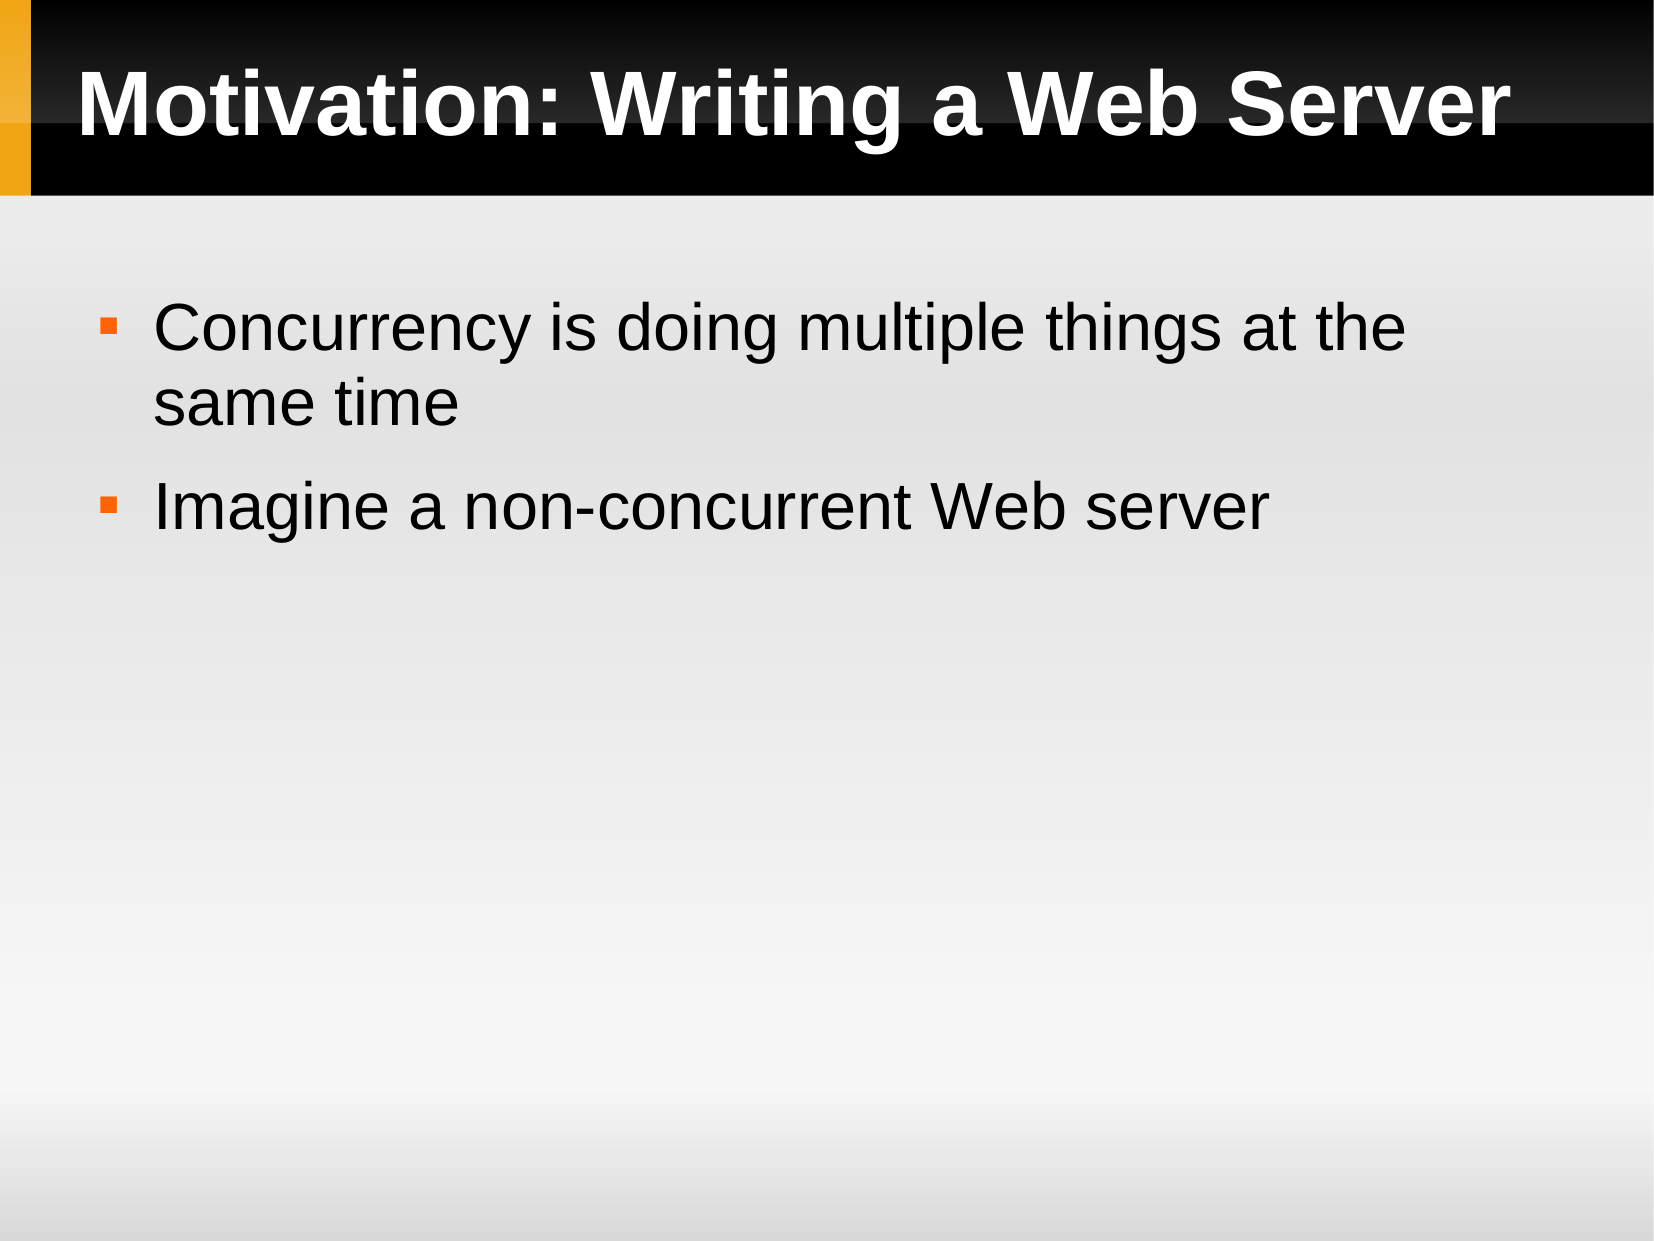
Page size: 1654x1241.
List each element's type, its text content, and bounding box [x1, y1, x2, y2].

title Motivation: Writing a Web Server [76, 0, 1565, 208]
list Concurrency is doing multiple things at the same time Imagine a non-concurrent Web server [82, 290, 1571, 1109]
picture [0, 0, 1654, 1241]
